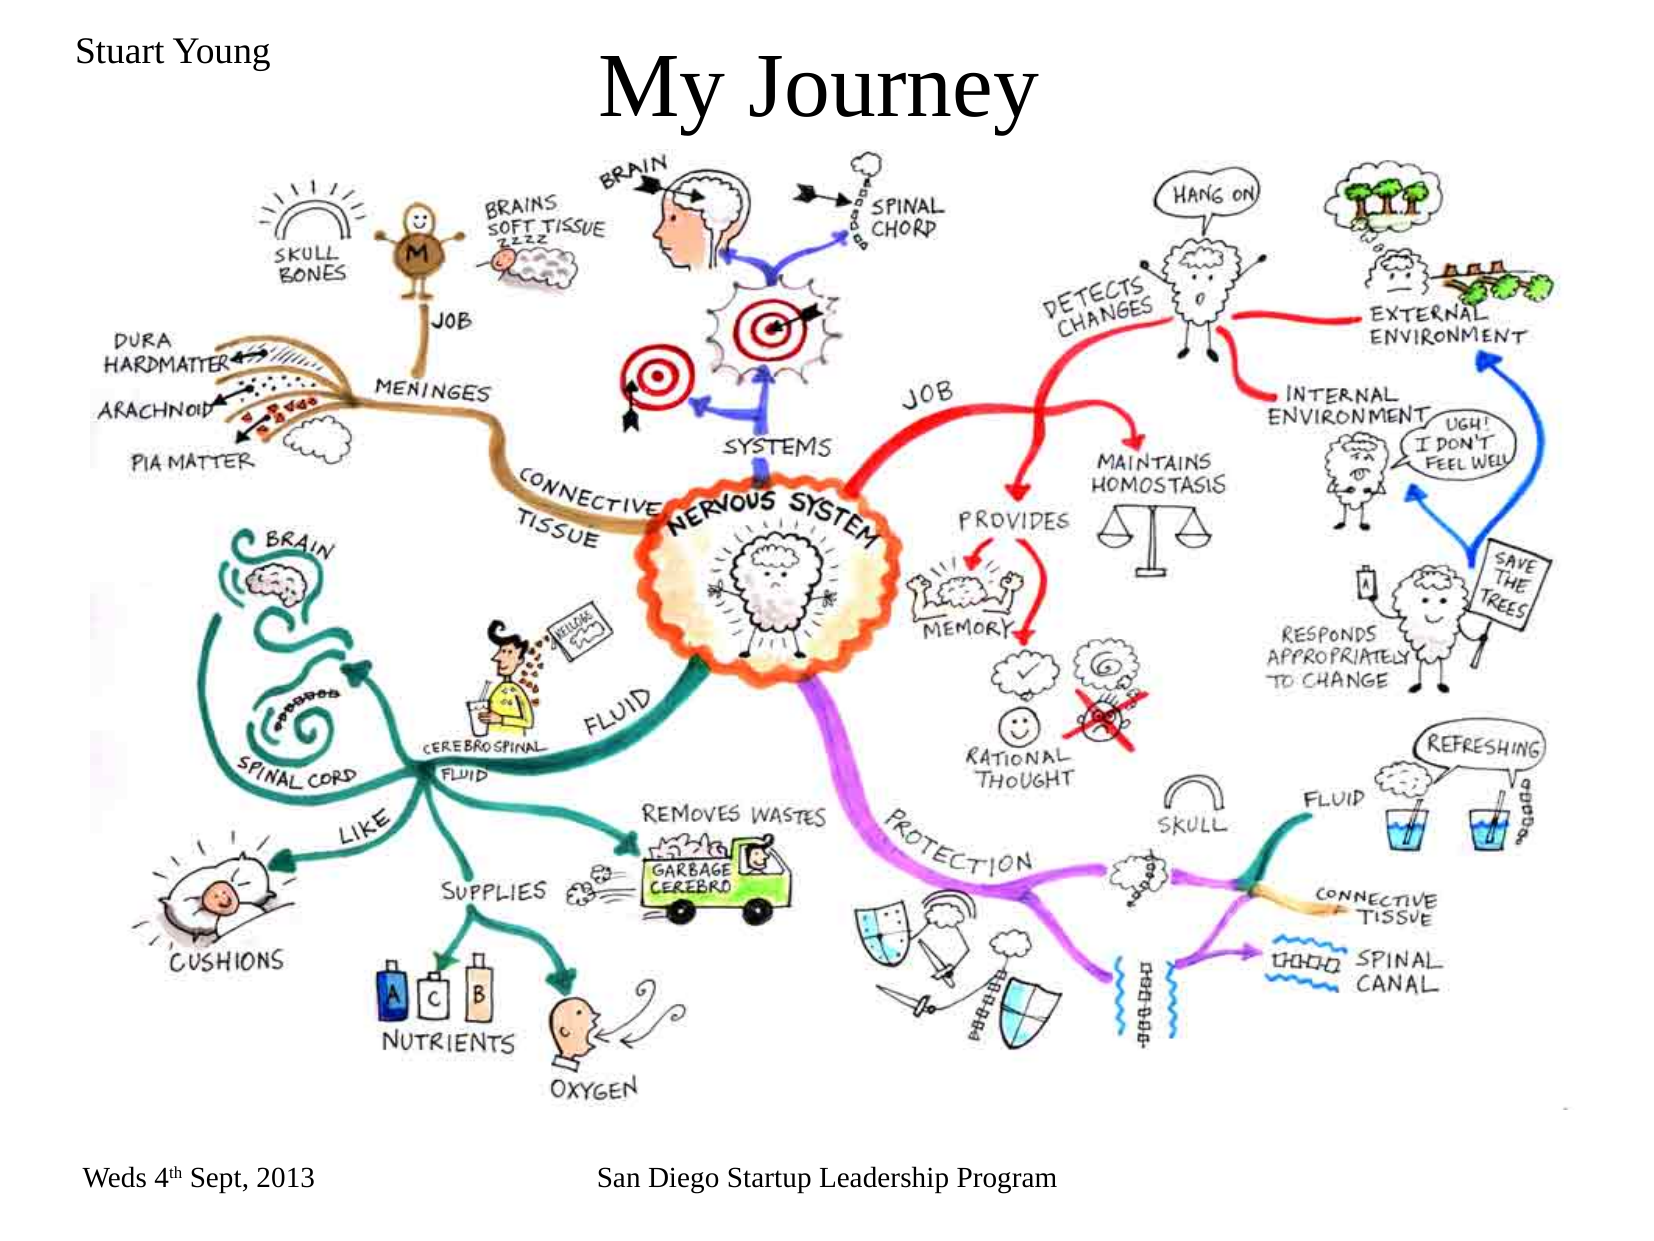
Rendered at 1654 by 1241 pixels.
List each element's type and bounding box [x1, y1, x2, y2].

picture [90, 149, 1576, 1110]
